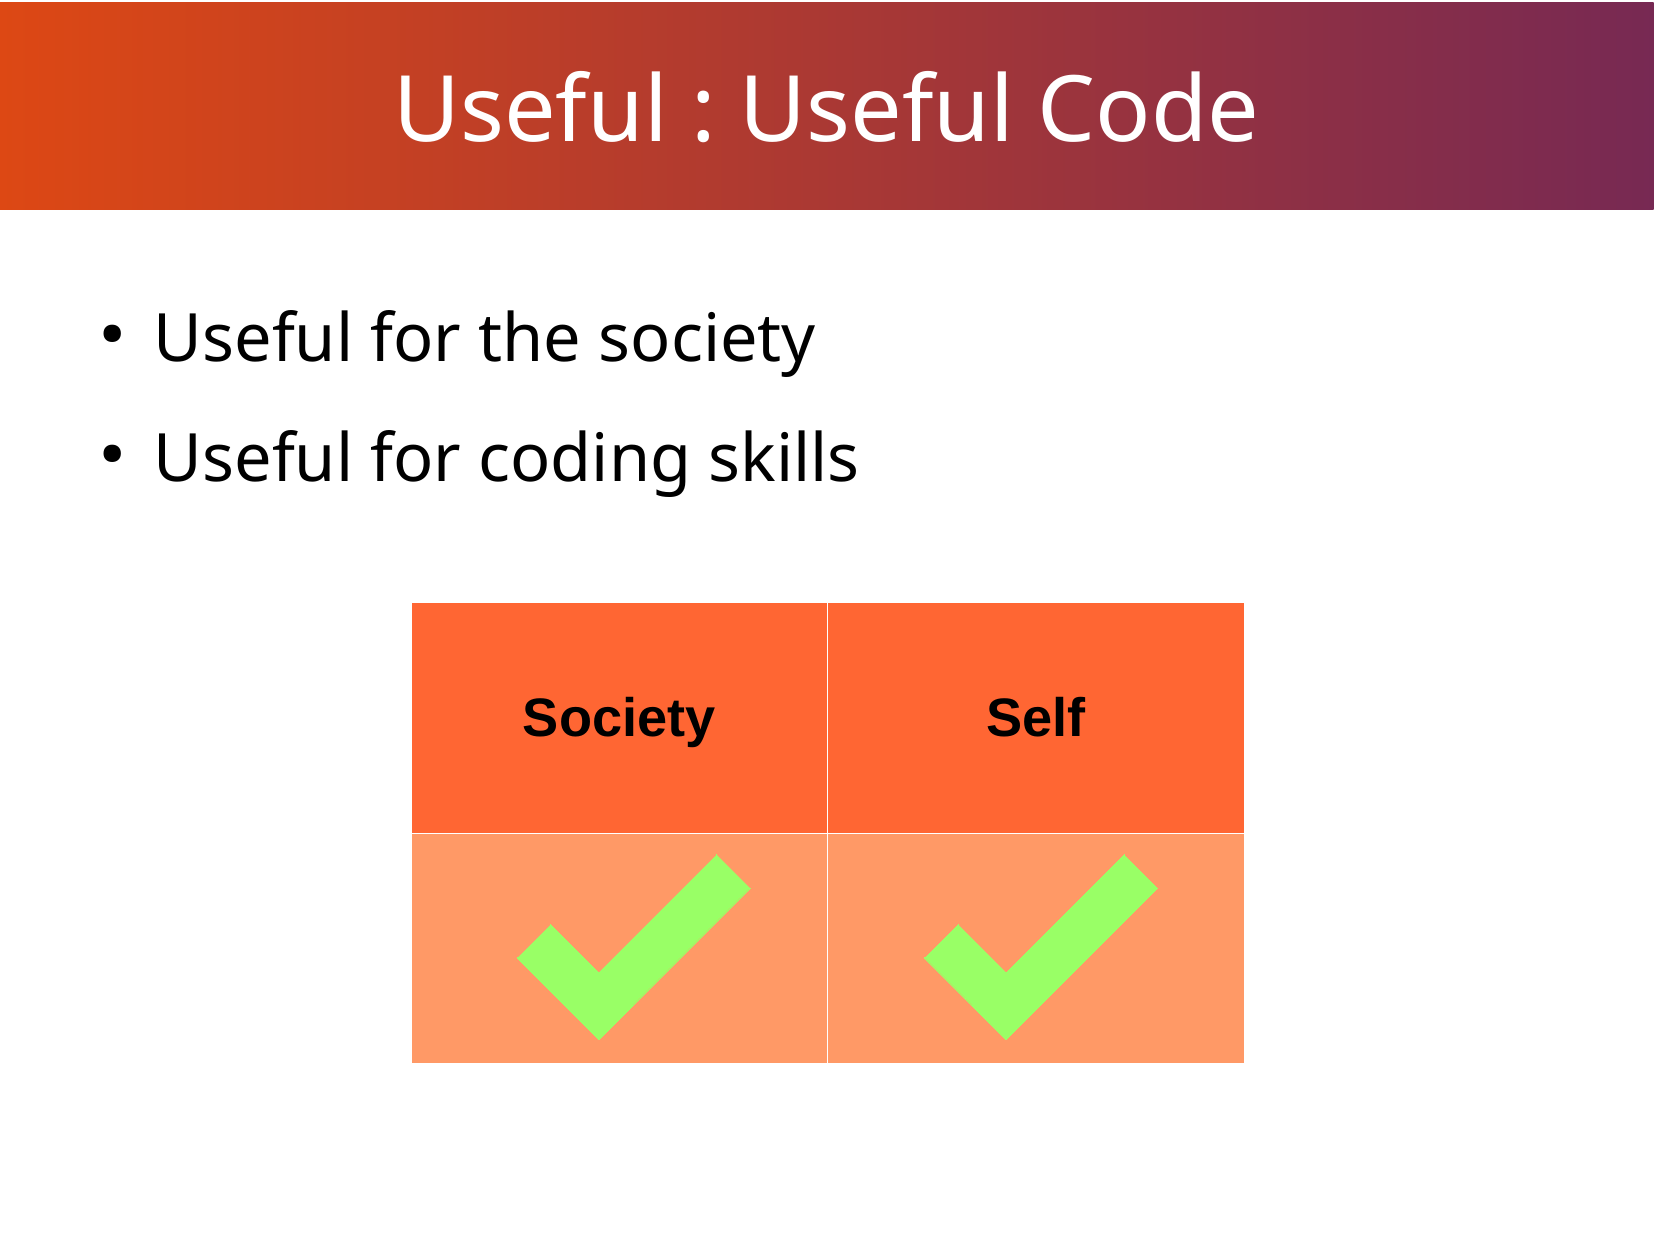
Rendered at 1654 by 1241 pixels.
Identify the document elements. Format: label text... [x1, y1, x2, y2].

title Useful : Useful Code [0, 2, 1654, 210]
table_cell [828, 834, 1244, 1063]
list Useful for the society Useful for coding skills [82, 290, 1571, 1010]
text_box [924, 854, 1158, 1040]
table_header Society [412, 603, 827, 833]
table_cell [412, 834, 827, 1063]
text_box [517, 854, 751, 1040]
table_header Self [828, 603, 1244, 833]
